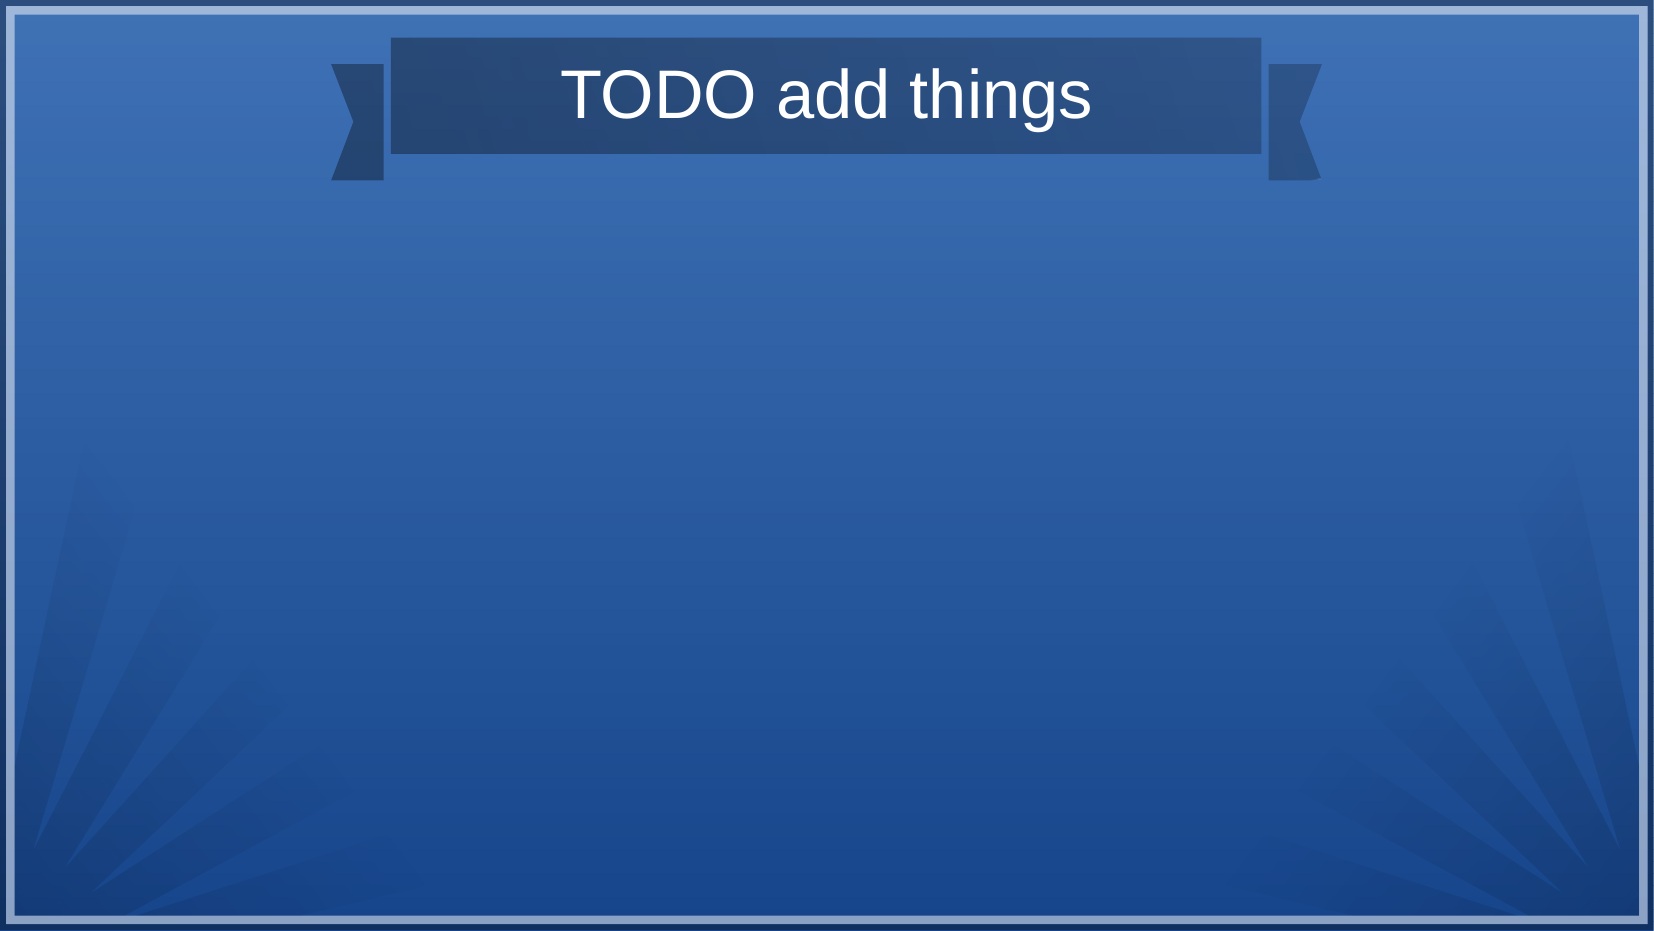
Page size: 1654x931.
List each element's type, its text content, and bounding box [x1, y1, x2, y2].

title TODO add things [389, 35, 1264, 154]
